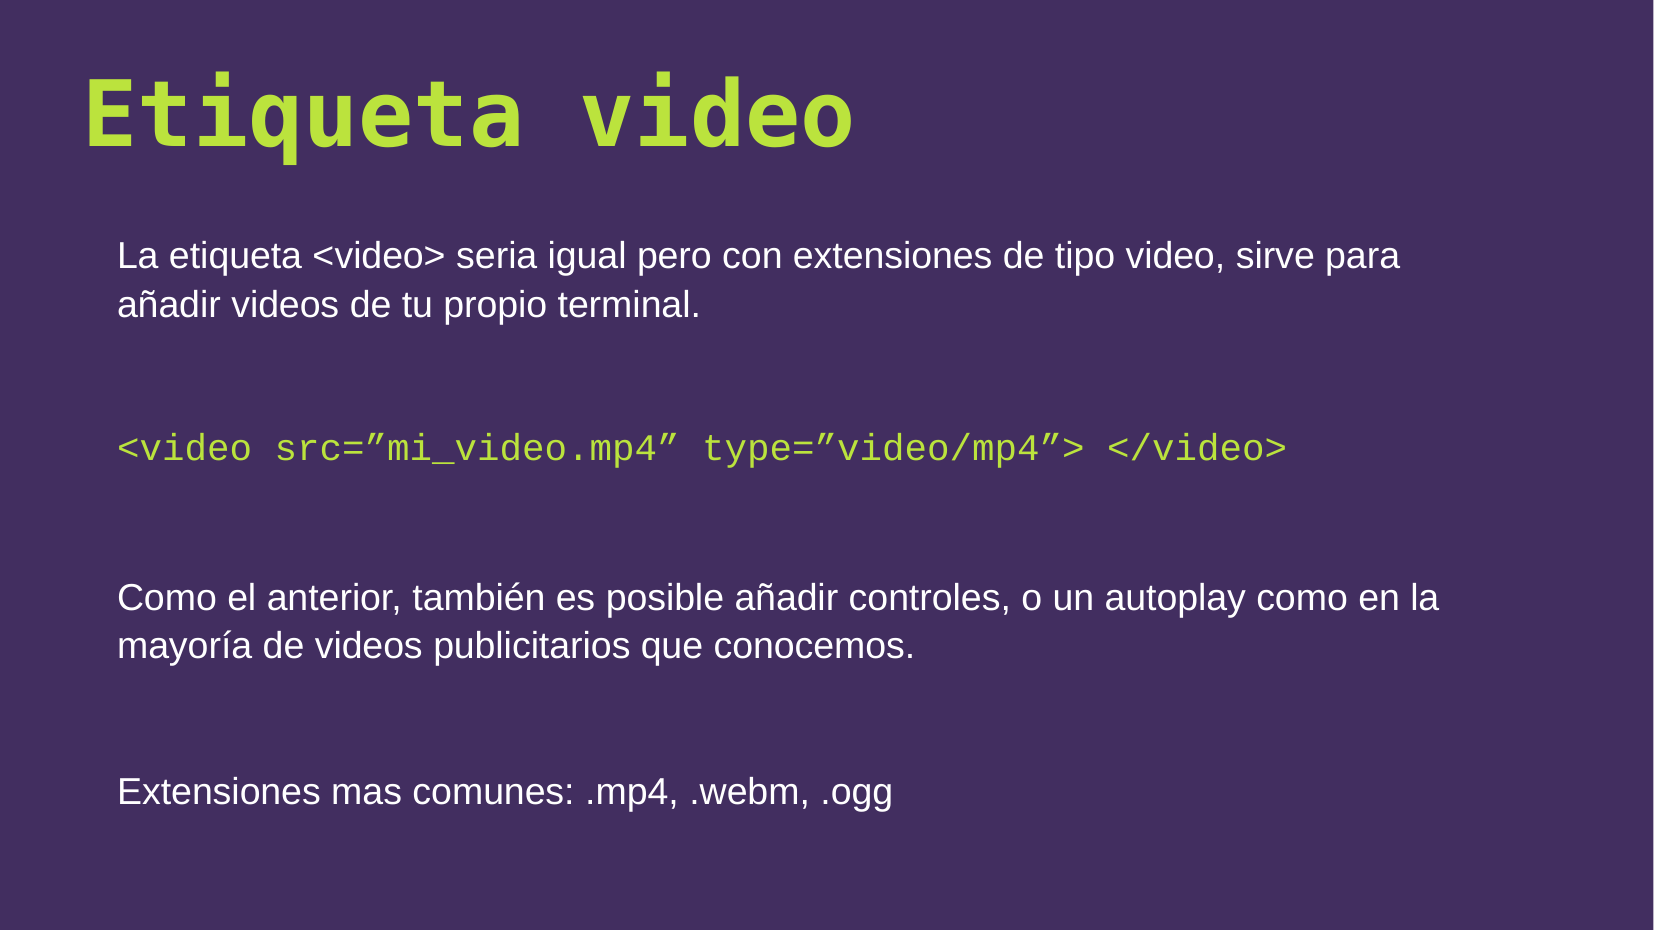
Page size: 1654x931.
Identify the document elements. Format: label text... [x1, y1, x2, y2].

title Etiqueta video [82, 37, 1571, 193]
list La etiqueta <video> seria igual pero con extensiones de tipo video, sirve para añadir videos de tu propio terminal. <video src=”mi_video.mp4” type=”video/mp4”> </video> Como el anterior, también es posible añadir controles, o un autoplay como en la mayoría de videos publicitarios que conocemos. Extensiones mas comunes: .mp4, .webm, .ogg [117, 228, 1482, 837]
